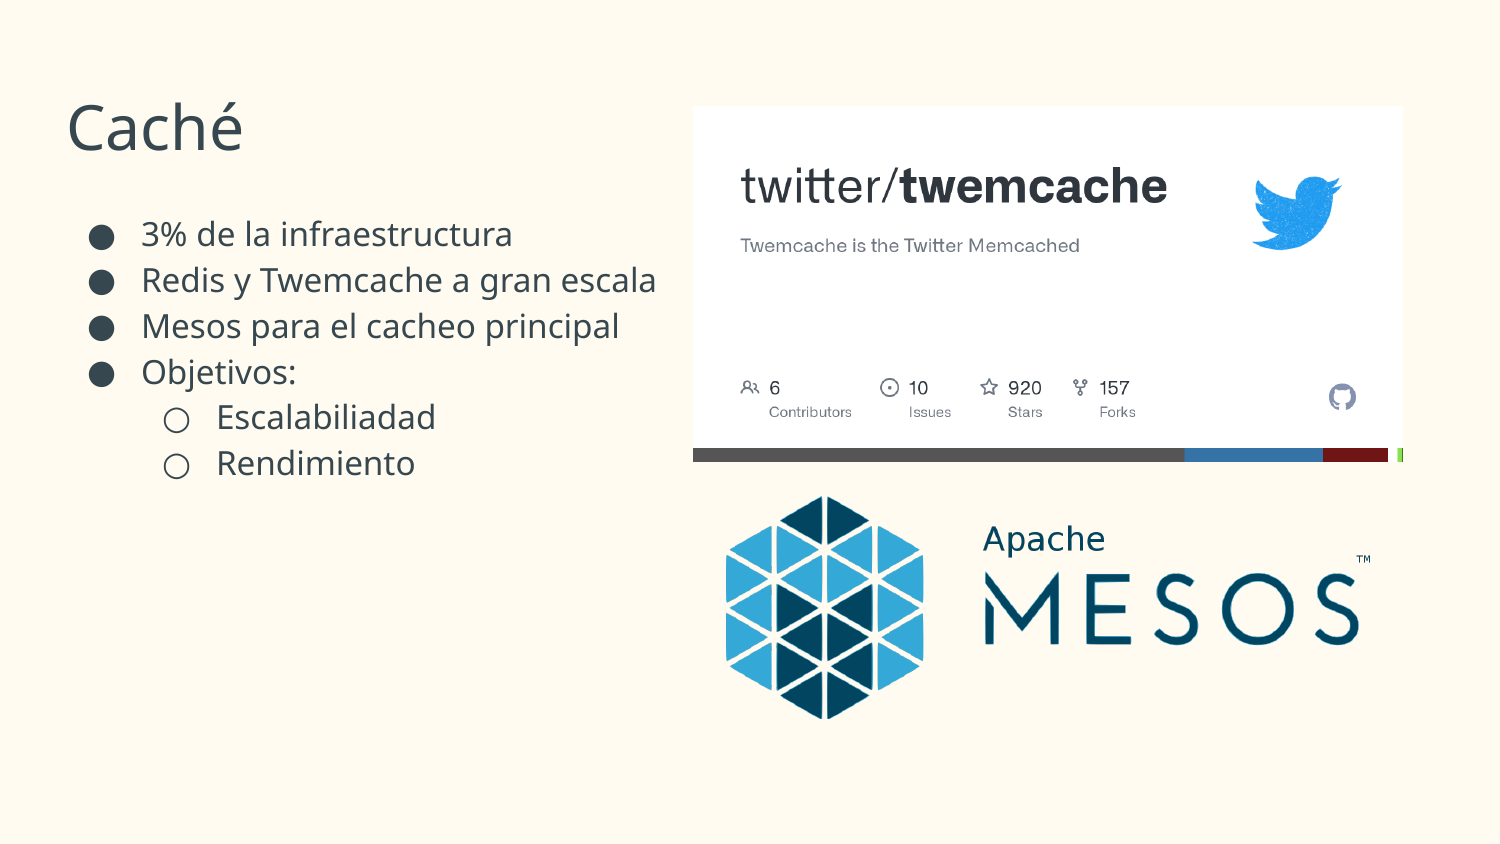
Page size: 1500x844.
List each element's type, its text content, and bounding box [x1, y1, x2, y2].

picture [726, 496, 1370, 719]
title Caché [51, 72, 1449, 174]
picture [693, 106, 1403, 462]
list 3% de la infraestructura Redis y Twemcache a gran escala Mesos para el cacheo principal Objetivos: Escalabiliadad Rendimiento [51, 192, 708, 750]
